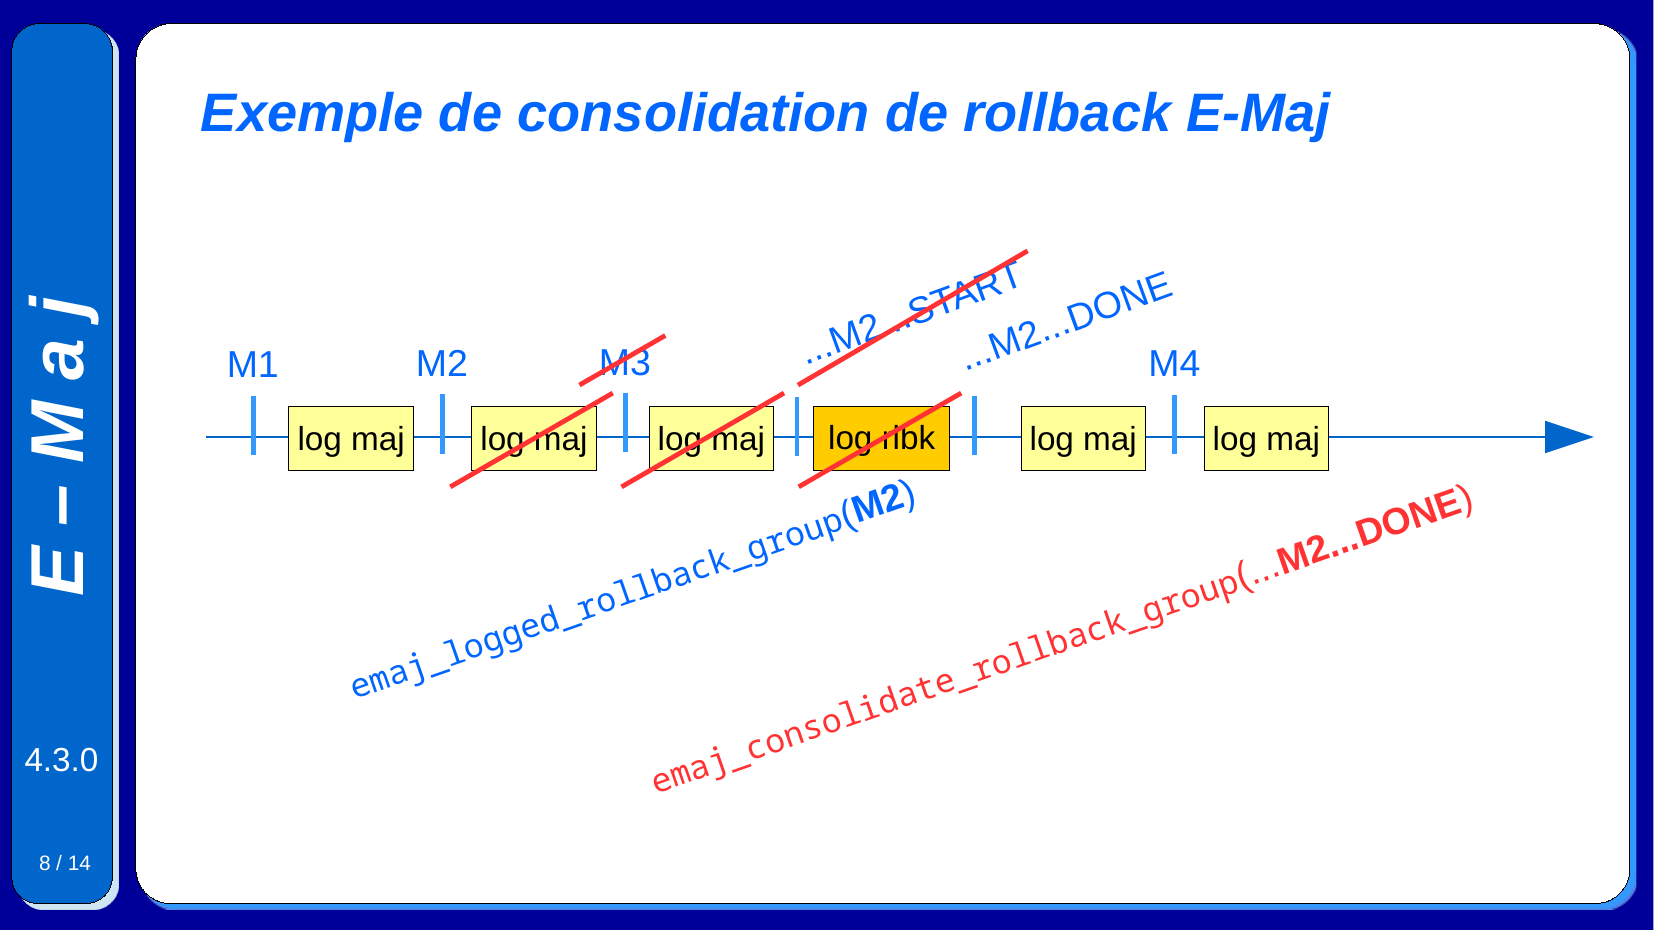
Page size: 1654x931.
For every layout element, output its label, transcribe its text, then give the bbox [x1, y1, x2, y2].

text_box M4 [1133, 335, 1216, 393]
text_box log maj [1204, 406, 1329, 471]
text_box M1 [212, 336, 294, 394]
text_box log maj [1021, 406, 1146, 471]
text_box M2 [401, 335, 483, 393]
text_box emaj_consolidate_rollback_group(...M2...DONE) [627, 462, 1499, 825]
text_box log maj [649, 406, 755, 467]
text_box log rlbk [813, 406, 932, 471]
text_box ...M2...DONE [937, 250, 1195, 391]
text_box M3 [584, 334, 661, 379]
title Exemple de consolidation de rollback E-Maj [200, 34, 1575, 191]
text_box log maj [656, 406, 774, 471]
text_box emaj_logged_rollback_group(M2) [326, 471, 941, 731]
text_box ...M2...START [777, 241, 1046, 383]
text_box log maj [288, 406, 414, 471]
text_box log rlbk [833, 406, 950, 471]
text_box log maj [471, 406, 583, 471]
text_box M3 [584, 339, 666, 392]
text_box log maj [485, 406, 597, 471]
